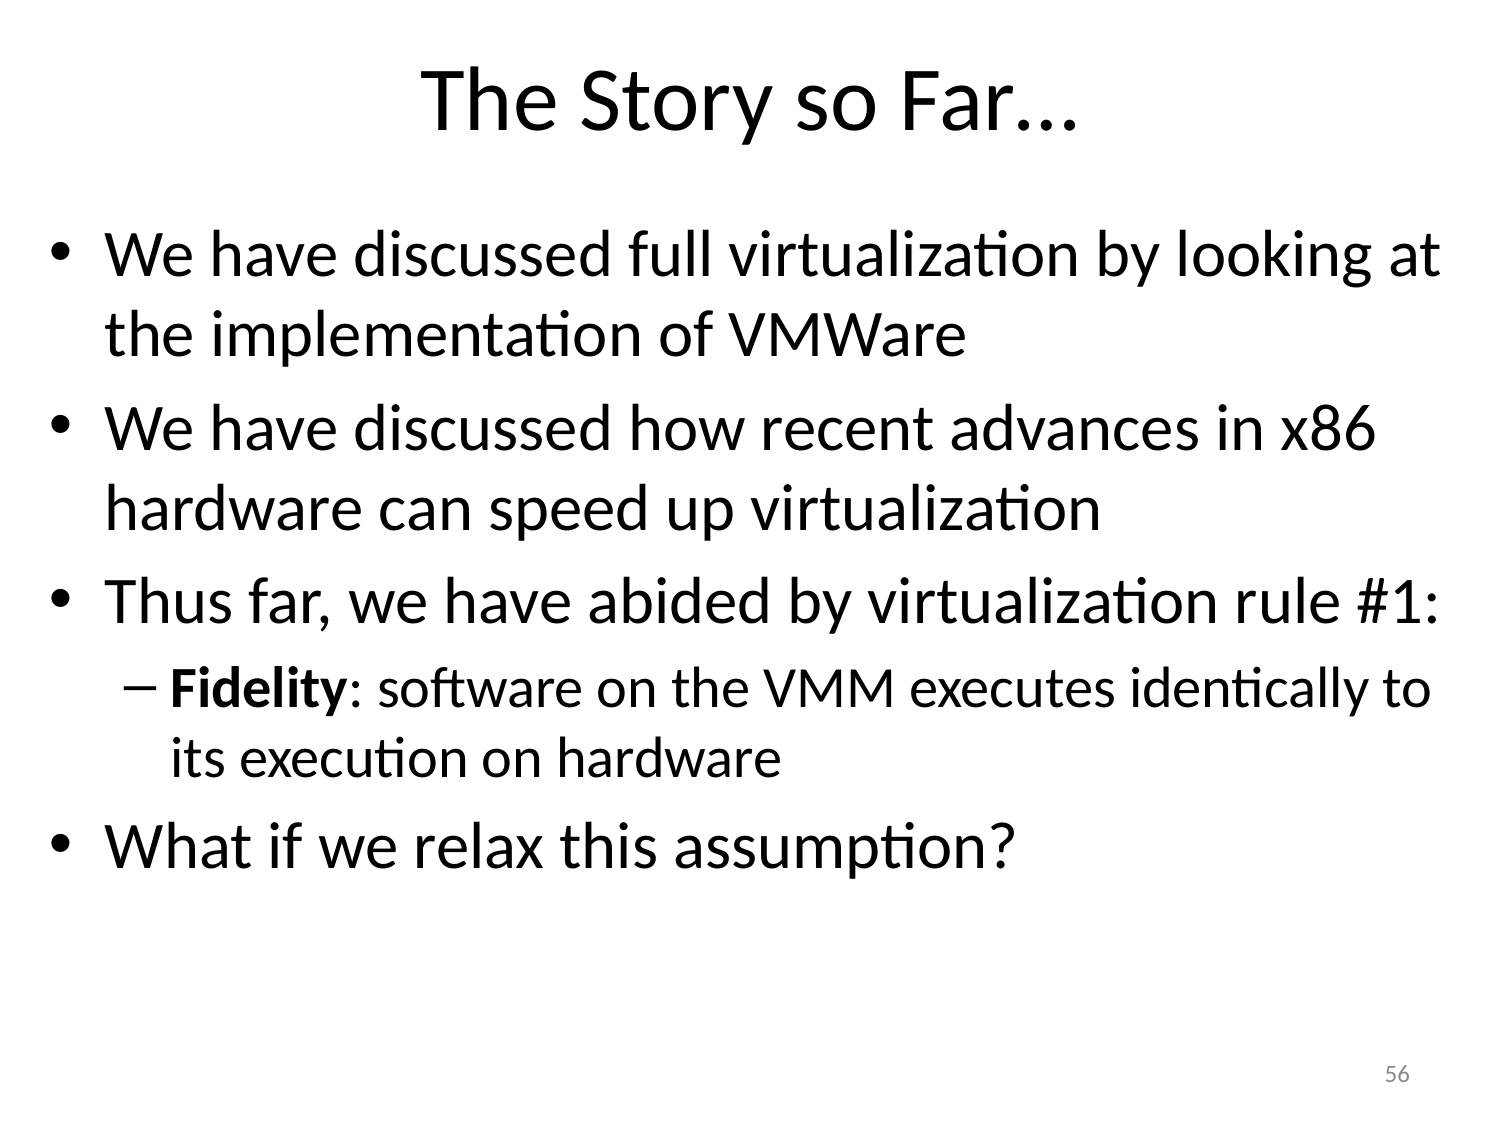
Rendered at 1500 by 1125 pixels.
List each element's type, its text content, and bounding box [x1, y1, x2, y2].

list We have discussed full virtualization by looking at the implementation of VMWare We have discussed how recent advances in x86 hardware can speed up virtualization Thus far, we have abided by virtualization rule #1: Fidelity: software on the VMM executes identically to its execution on hardware What if we relax this assumption? [33, 202, 1467, 1091]
slide_number <number> [1074, 1042, 1425, 1103]
title The Story so Far… [75, 0, 1425, 188]
